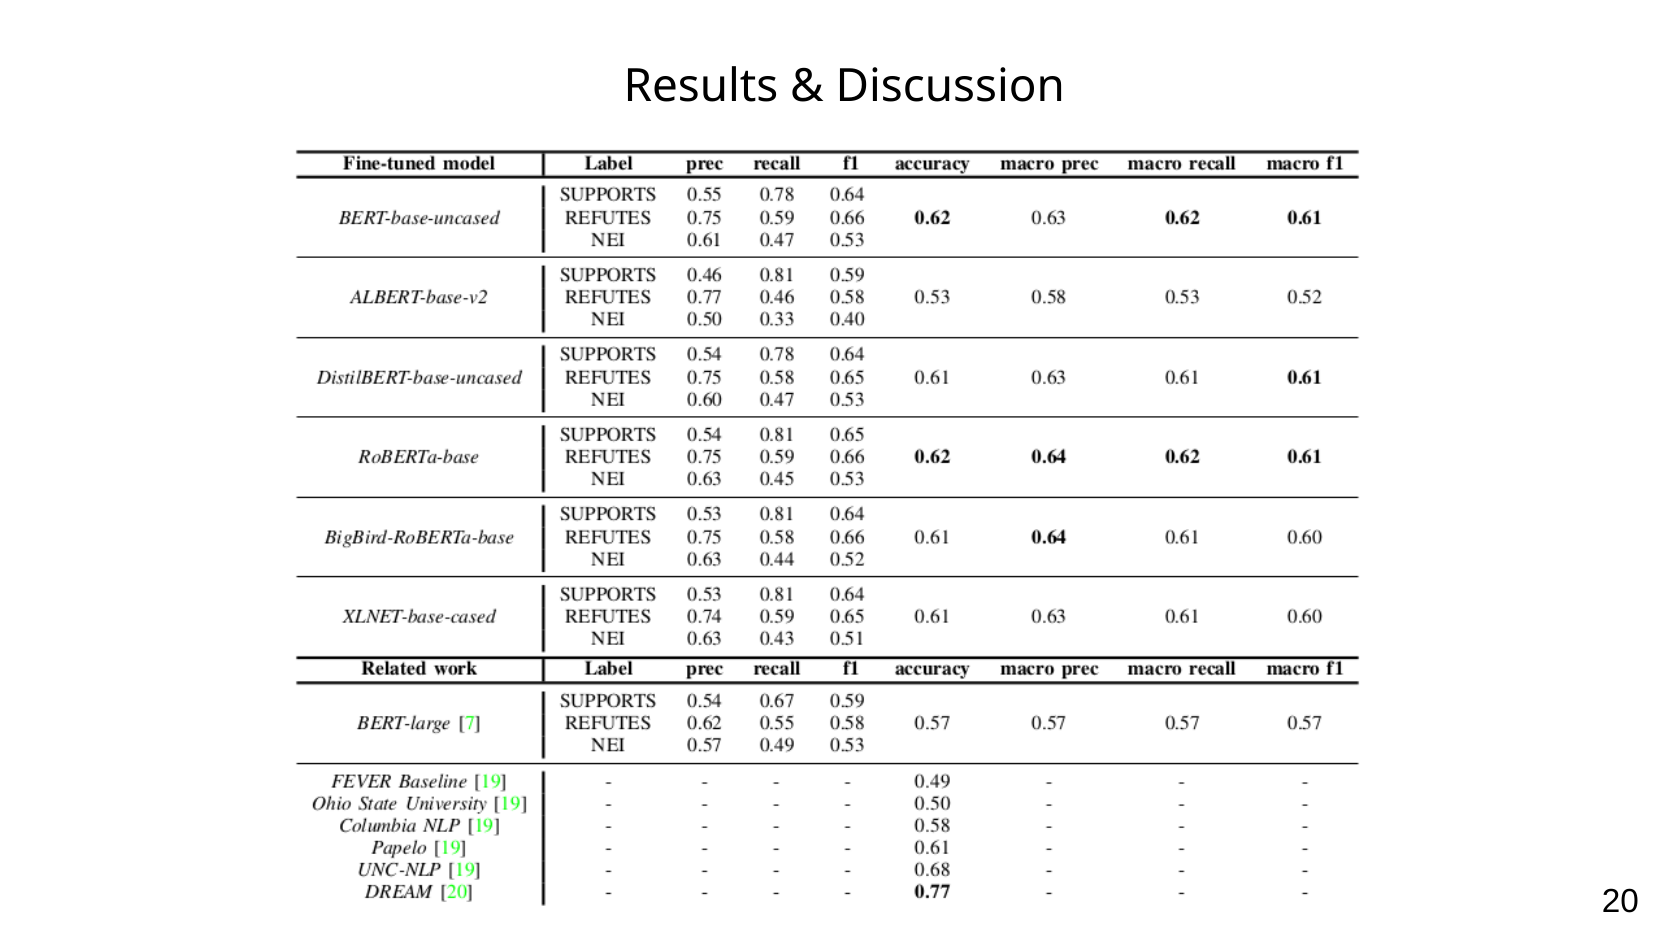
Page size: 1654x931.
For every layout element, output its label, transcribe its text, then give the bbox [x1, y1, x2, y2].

text_box Results & Discussion [376, 45, 1277, 123]
picture [291, 145, 1363, 916]
text_box <number> [1024, 874, 1654, 931]
